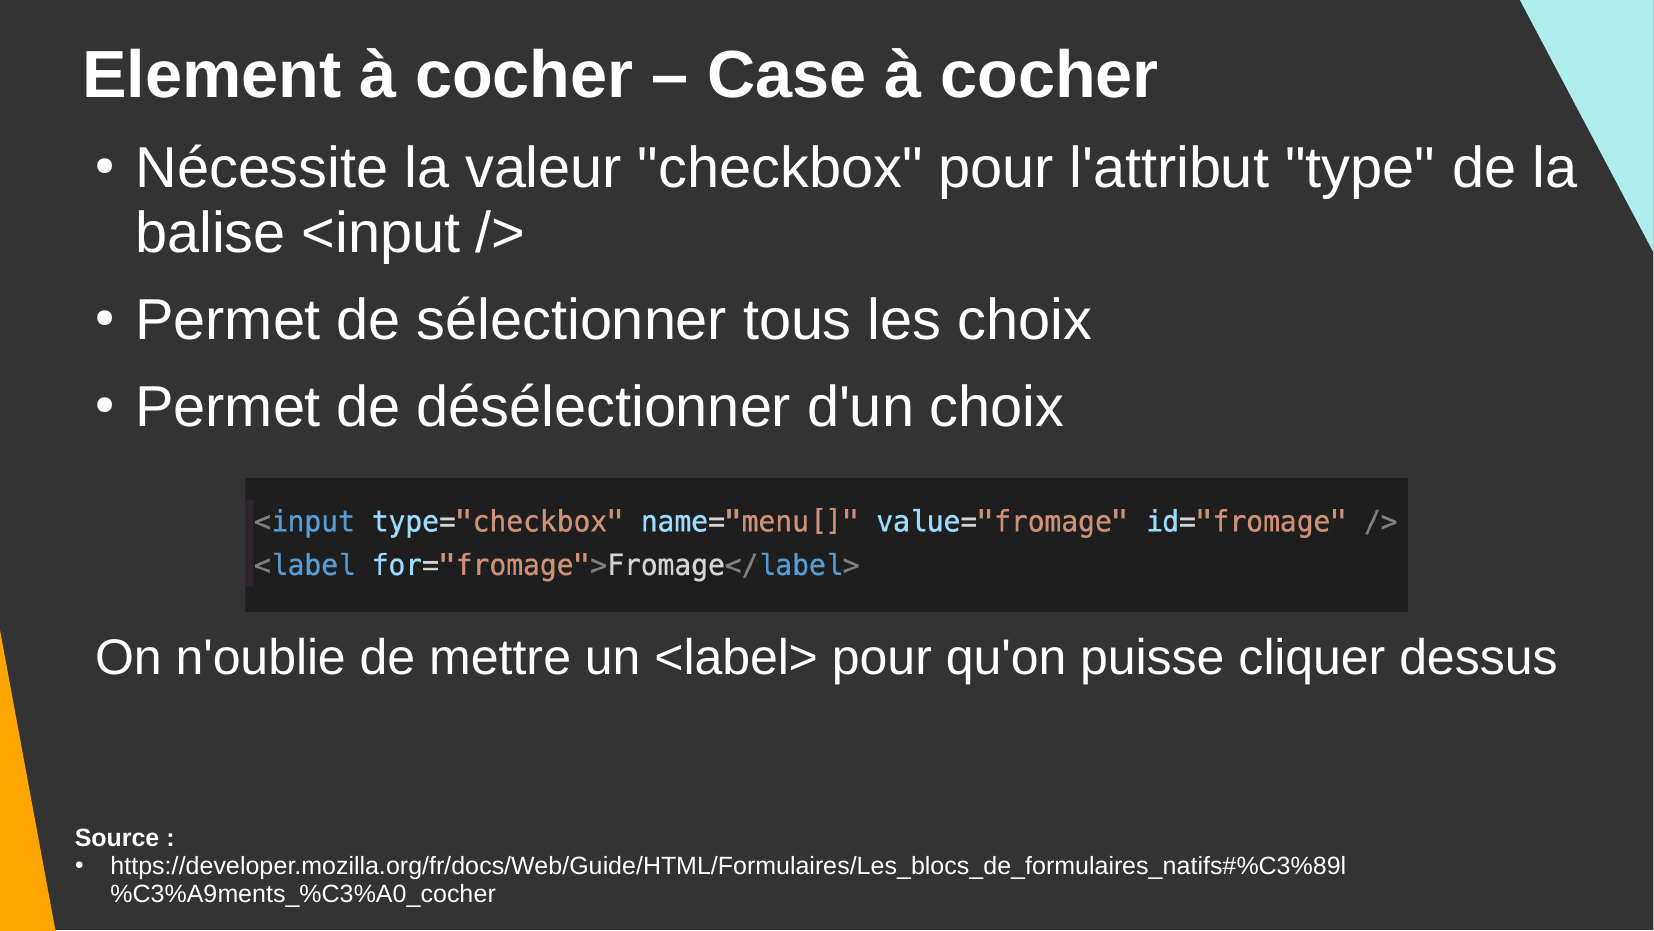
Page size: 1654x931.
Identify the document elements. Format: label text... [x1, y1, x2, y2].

text_box [1519, 0, 1654, 254]
text_box Source : https://developer.mozilla.org/fr/docs/Web/Guide/HTML/Formulaires/Les_blocs_de_formulaires_natifs#%C3%89l%C3%A9ments_%C3%A0_cocher [60, 816, 1546, 916]
title Element à cocher – Case à cocher [82, 37, 1571, 114]
title On n'oublie de mettre un <label> pour qu'on puisse cliquer dessus [31, 628, 1622, 686]
picture [245, 478, 1409, 612]
list Nécessite la valeur "checkbox" pour l'attribut "type" de la balise <input /> Permet de sélectionner tous les choix Permet de désélectionner d'un choix [80, 135, 1605, 443]
text_box [0, 630, 56, 931]
